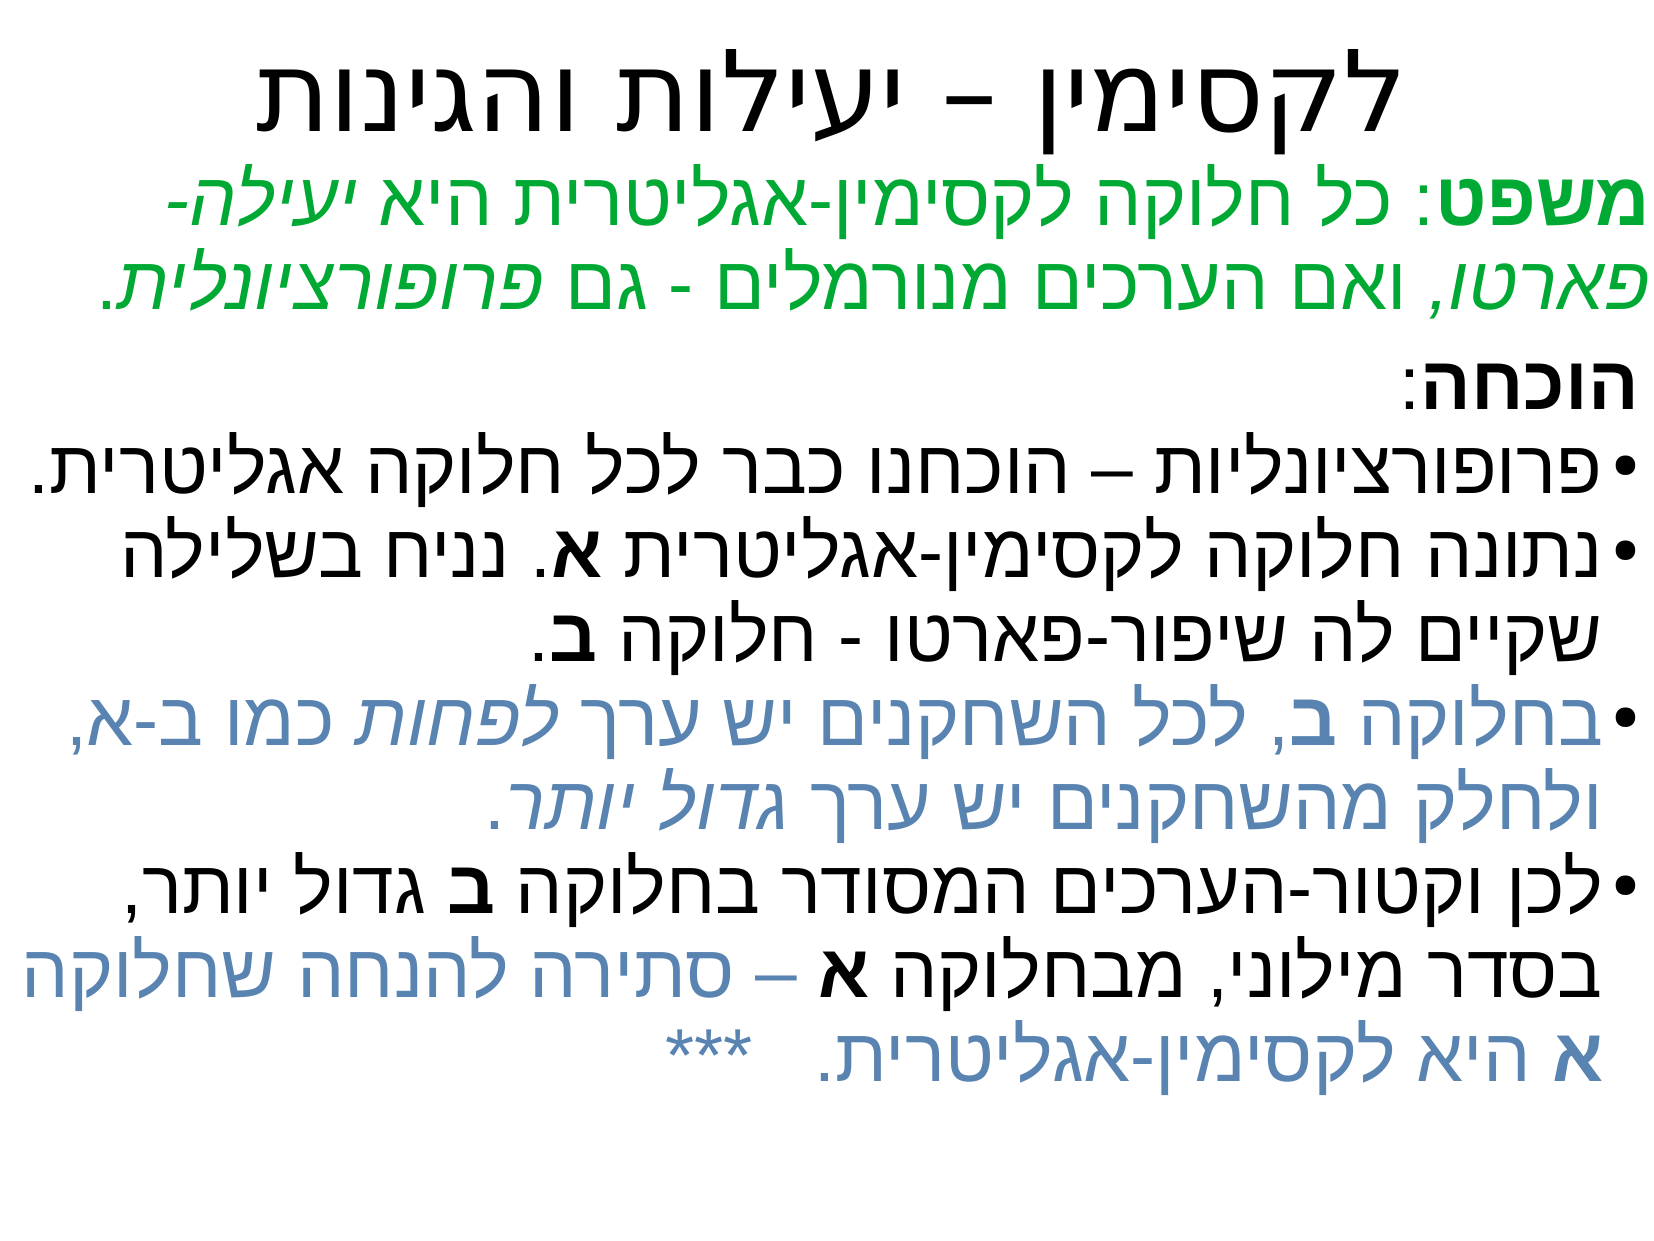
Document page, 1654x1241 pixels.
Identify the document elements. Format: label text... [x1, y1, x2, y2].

text_box משפט: כל חלוקה לקסימין-אגליטרית היא יעילה- פארטו, ואם הערכים מנורמלים - גם פרופורציונלית. [0, 150, 1654, 334]
title לקסימין – יעילות והגינות [0, 7, 1654, 150]
text_box הוכחה: פרופורציונליות – הוכחנו כבר לכל חלוקה אגליטרית. נתונה חלוקה לקסימין-אגליטרית א. נניח בשלילה שקיים לה שיפור-פארטו - חלוקה ב. בחלוקה ב, לכל השחקנים יש ערך לפחות כמו ב-א, ולחלק מהשחקנים יש ערך גדול יותר. לכן וקטור-הערכים המסודר בחלוקה ב גדול יותר, בסדר מילוני, מבחלוקה א – סתירה להנחה שחלוקה א היא לקסימין-אגליטרית. *** [0, 334, 1654, 1106]
